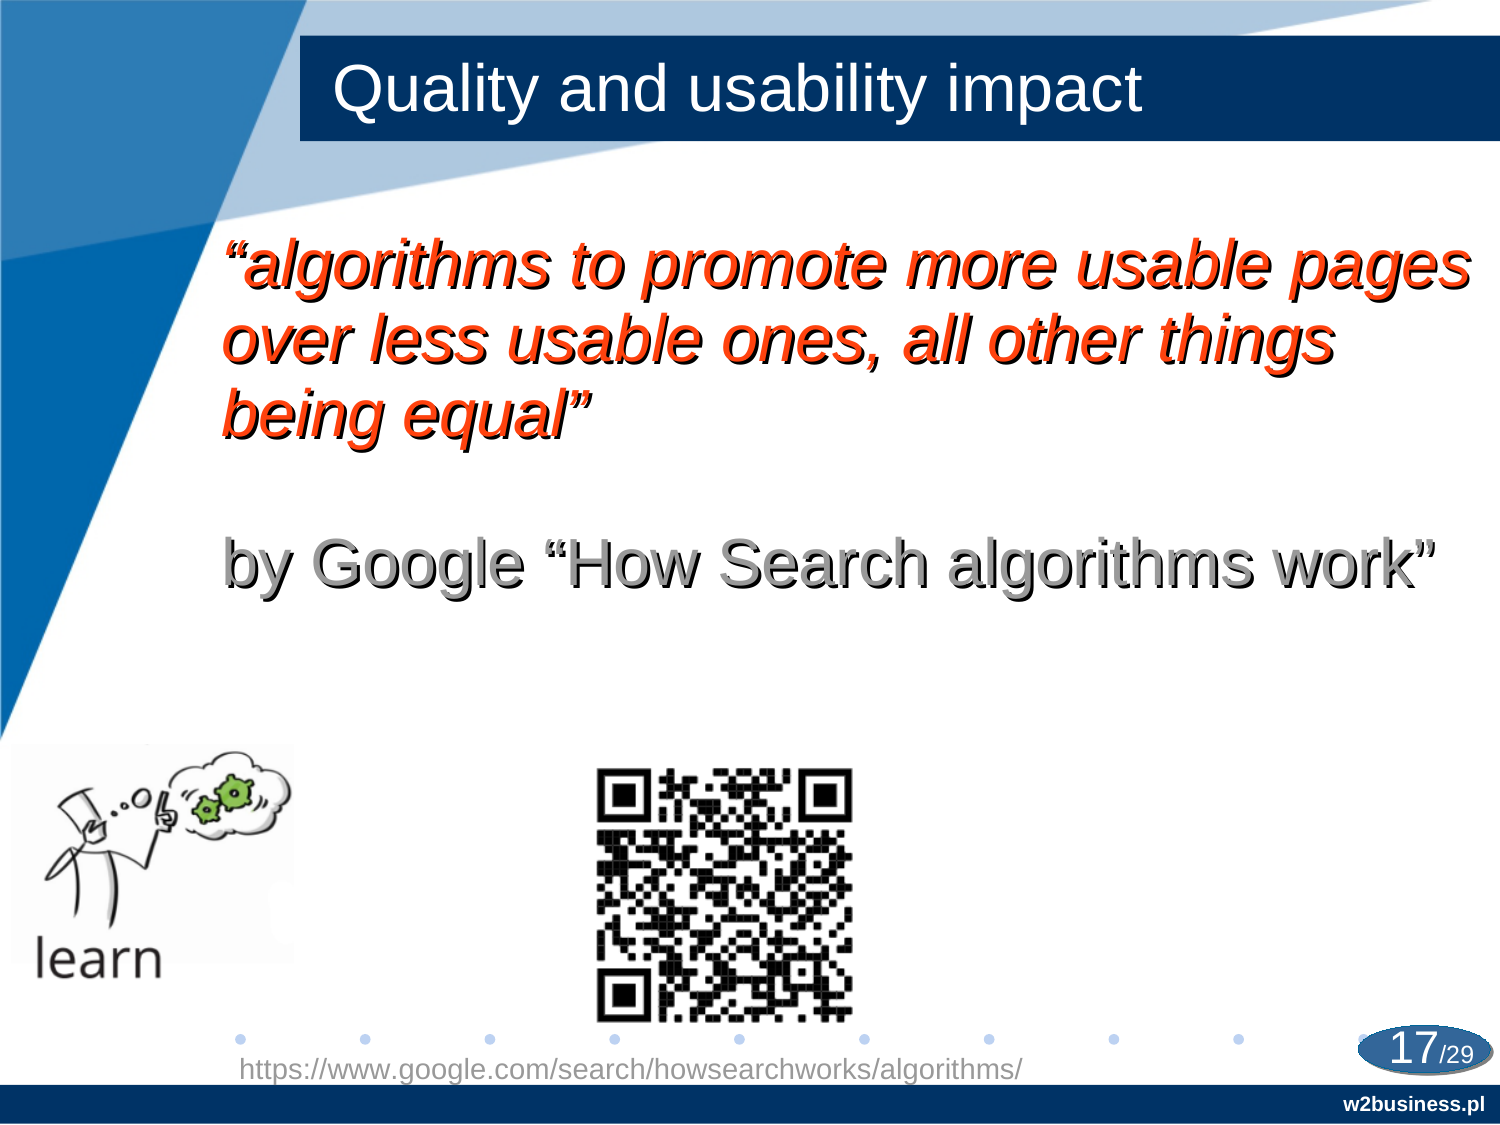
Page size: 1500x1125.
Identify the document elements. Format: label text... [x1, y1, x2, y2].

list “algorithms to promote more usable pages over less usable ones, all other things being equal” by Google “How Search algorithms work” [206, 218, 1489, 608]
picture [0, 0, 1500, 987]
title Quality and usability impact [300, 35, 1500, 142]
text_box https://www.google.com/search/howsearchworks/algorithms/ [224, 1045, 1465, 1105]
picture [590, 760, 857, 1027]
